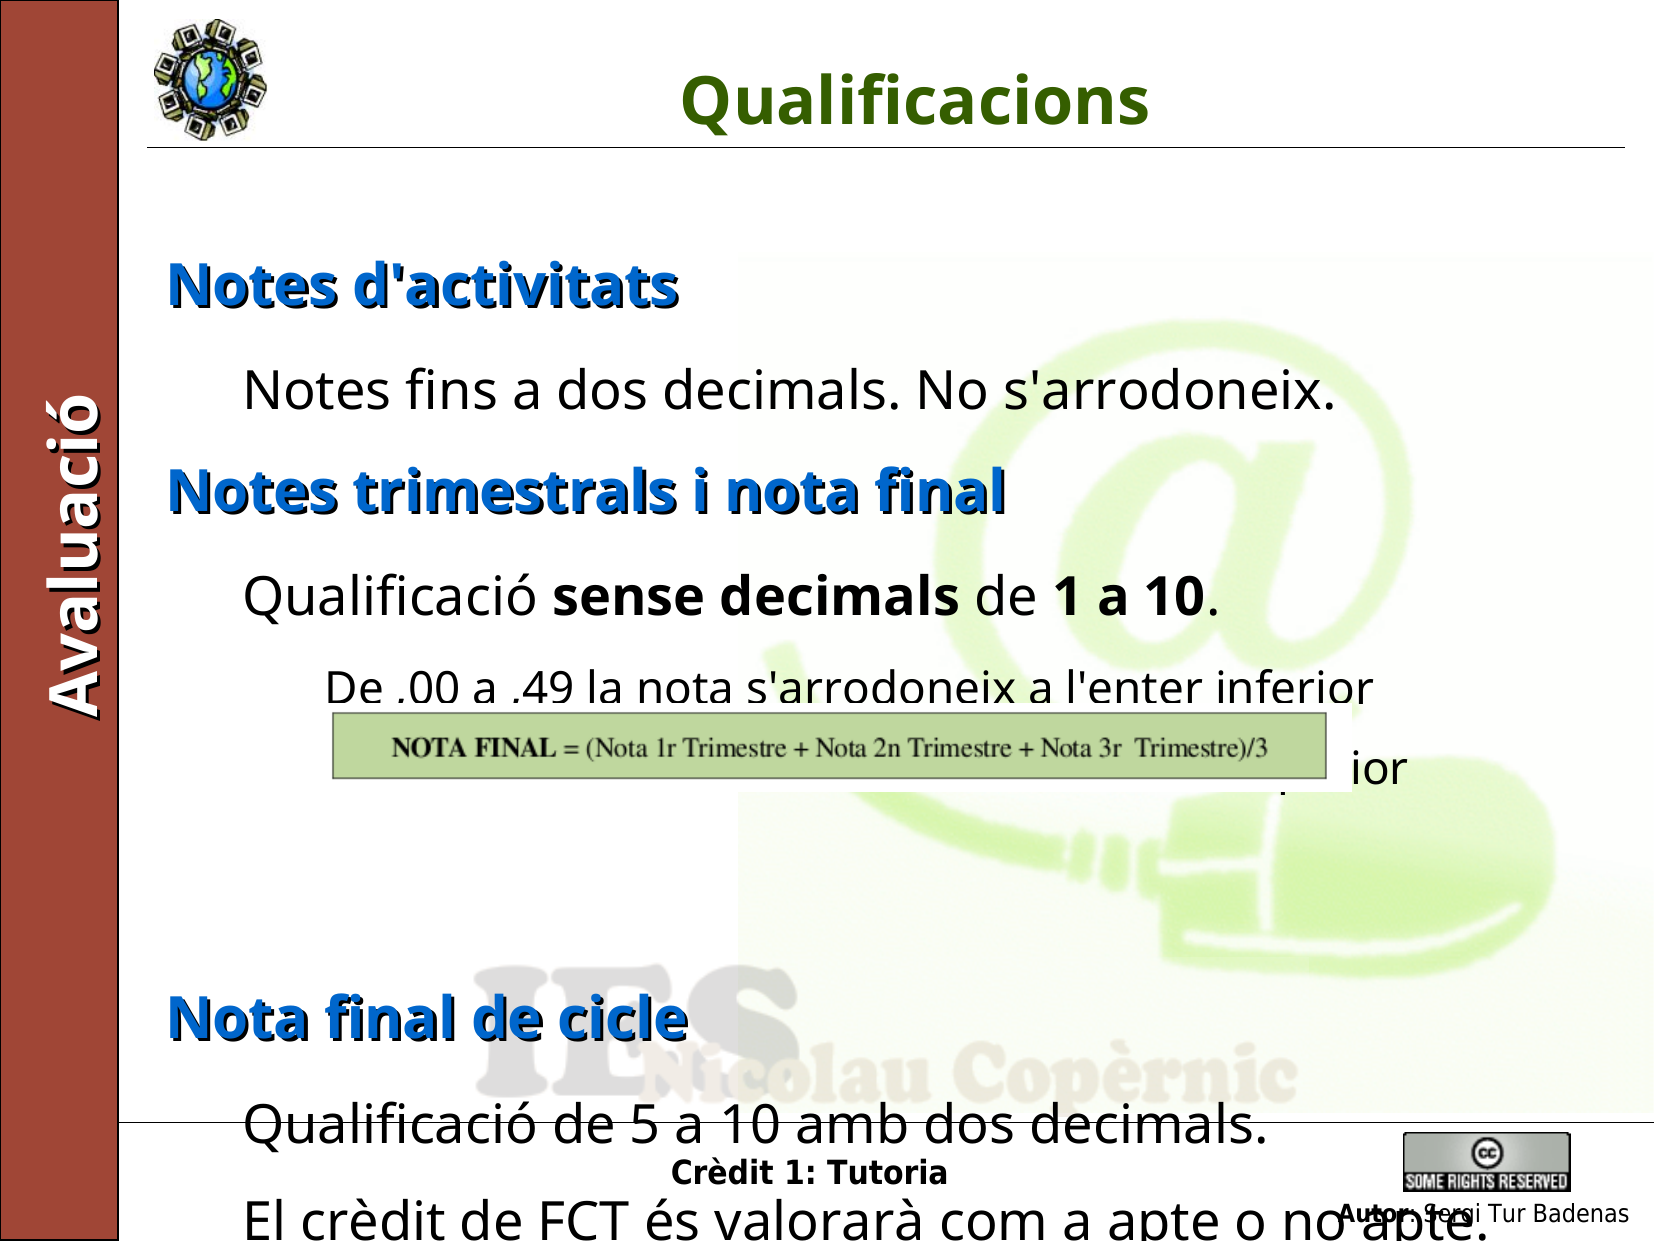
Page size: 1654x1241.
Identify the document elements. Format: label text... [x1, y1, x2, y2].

picture [758, 1108, 773, 1117]
picture [466, 252, 1654, 1117]
list Notes d'activitats Notes fins a dos decimals. No s'arrodoneix. Notes trimestrals i nota final Qualificació sense decimals de 1 a 10. De ,00 a ,49 la nota s'arrodoneix a l'enter inferior De ,50 a ,99 la nota s'arrodoneix a l'enter superior Nota final de cicle Qualificació de 5 a 10 amb dos decimals. El crèdit de FCT és valorarà com a apte o no apte. [147, 242, 1636, 1078]
picture [154, 19, 268, 142]
picture [1403, 1132, 1571, 1192]
title Qualificacions [171, 56, 1654, 141]
picture [320, 703, 1352, 792]
